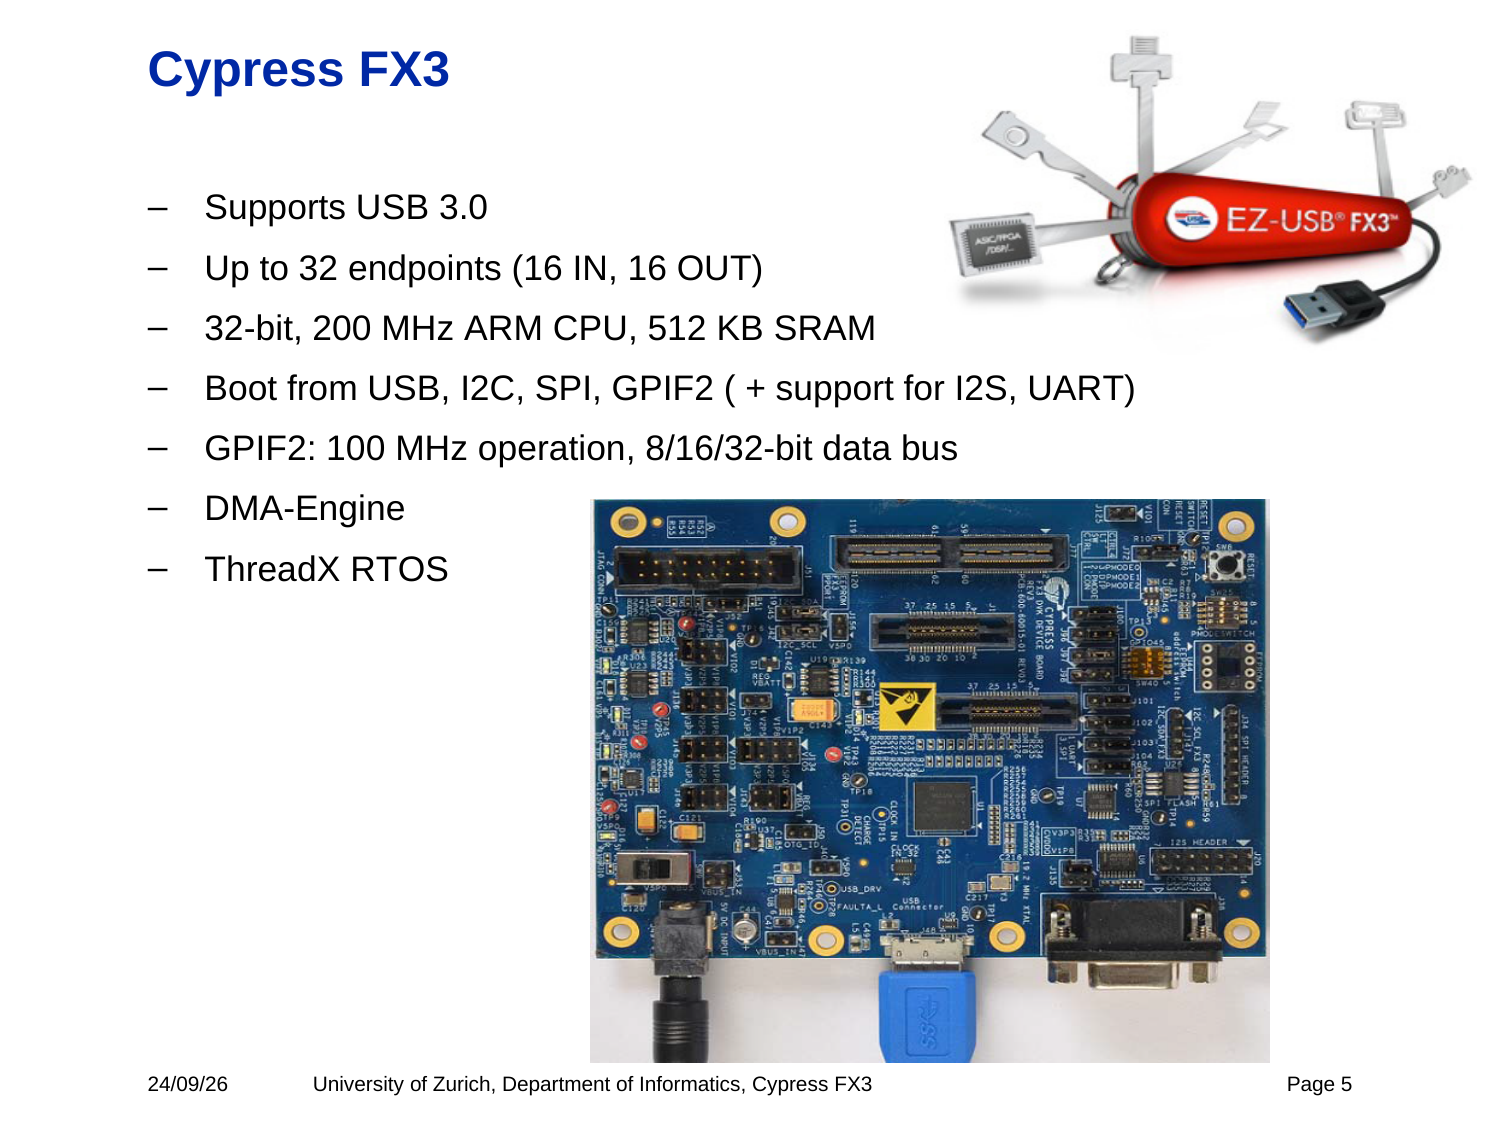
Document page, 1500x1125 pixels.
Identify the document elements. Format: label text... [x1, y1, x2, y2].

list Supports USB 3.0 Up to 32 endpoints (16 IN, 16 OUT) 32-bit, 200 MHz ARM CPU, 512 KB SRAM Boot from USB, I2C, SPI, GPIF2 ( + support for I2S, UART) GPIF2: 100 MHz operation, 8/16/32-bit data bus DMA-Engine ThreadX RTOS [147, 184, 1353, 1000]
picture [590, 499, 1270, 1063]
picture [944, 29, 1477, 355]
title Cypress FX3 [147, 31, 944, 137]
